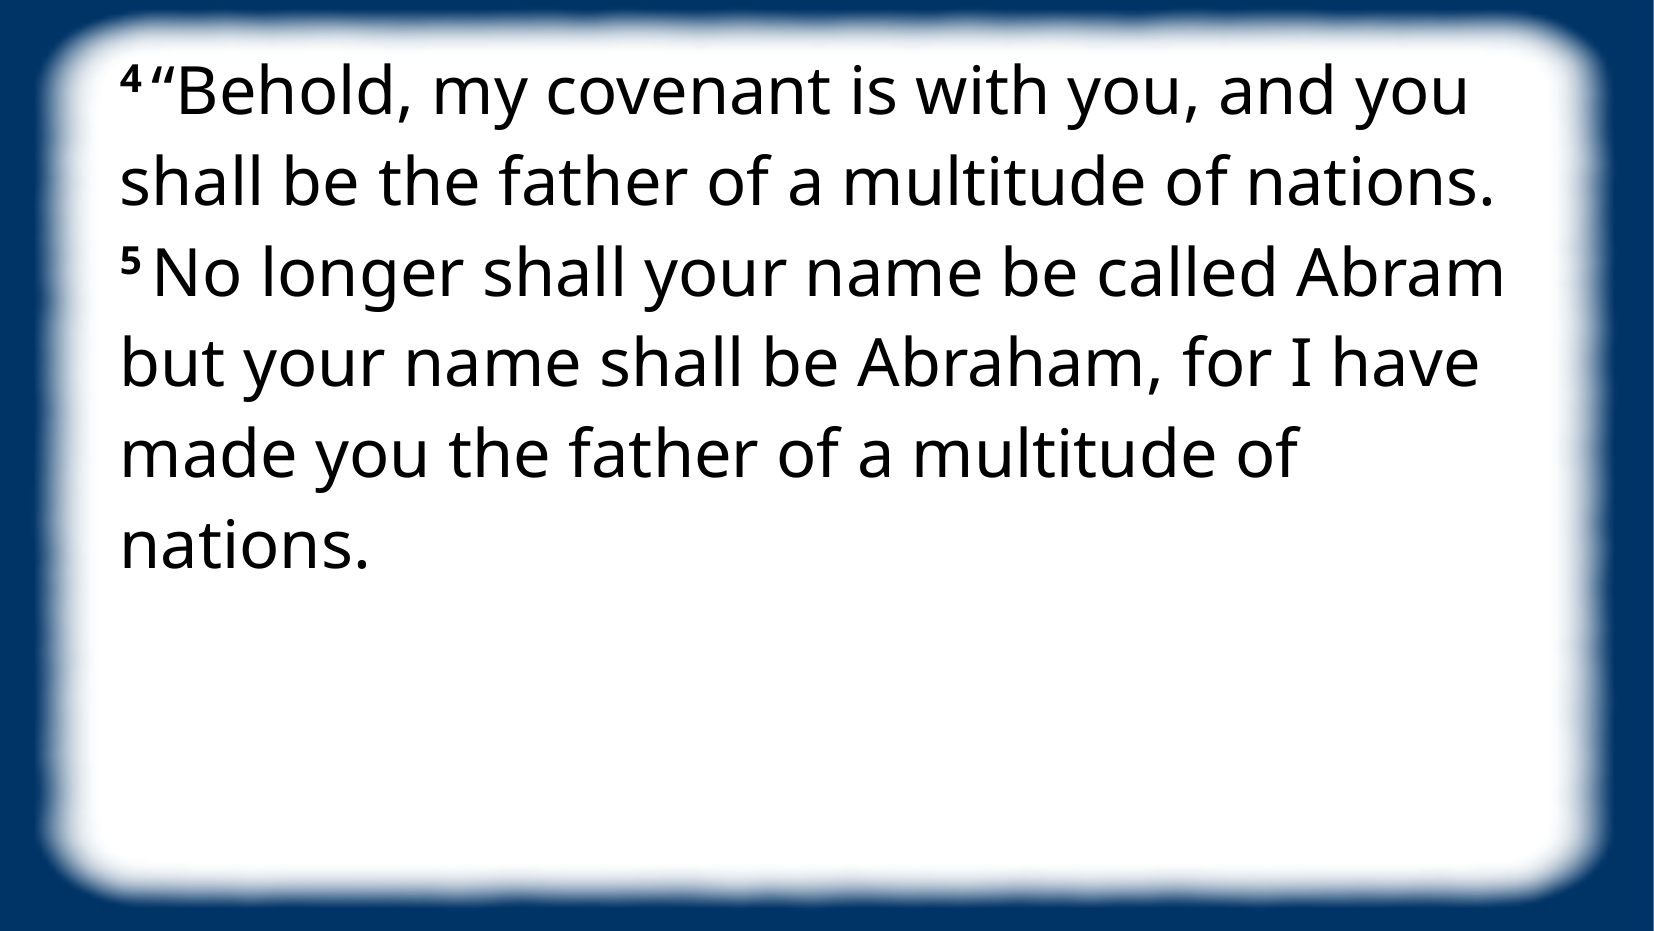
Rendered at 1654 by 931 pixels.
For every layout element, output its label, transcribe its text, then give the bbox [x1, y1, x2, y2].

text_box 4 “Behold, my covenant is with you, and you shall be the father of a multitude of nations. 5 No longer shall your name be called Abram but your name shall be Abraham, for I have made you the father of a multitude of nations. [105, 35, 1546, 495]
picture [0, 0, 1654, 931]
